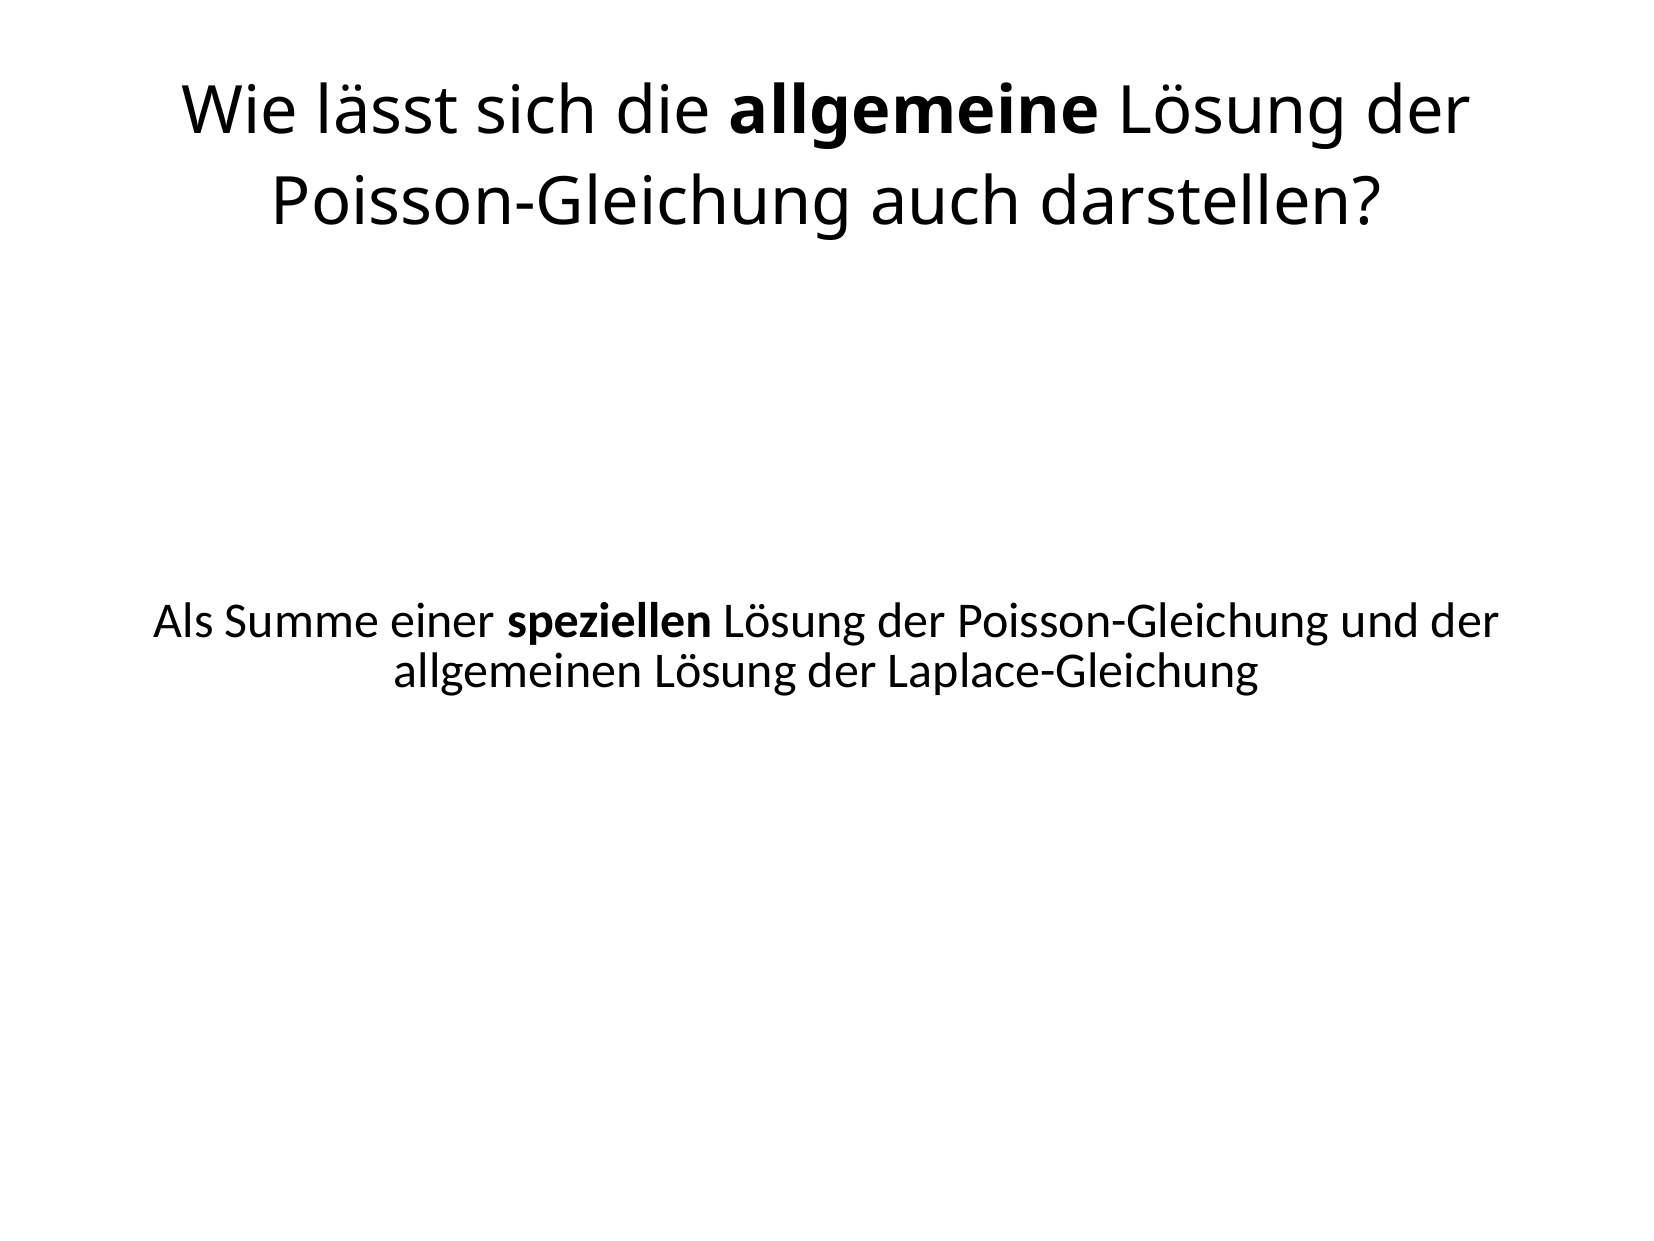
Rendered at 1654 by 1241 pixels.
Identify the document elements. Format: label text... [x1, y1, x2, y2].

subtitle Als Summe einer speziellen Lösung der Poisson-Gleichung und der allgemeinen Lösung der Laplace-Gleichung [82, 290, 1571, 1010]
title Wie lässt sich die allgemeine Lösung der Poisson-Gleichung auch darstellen? [82, 49, 1571, 257]
